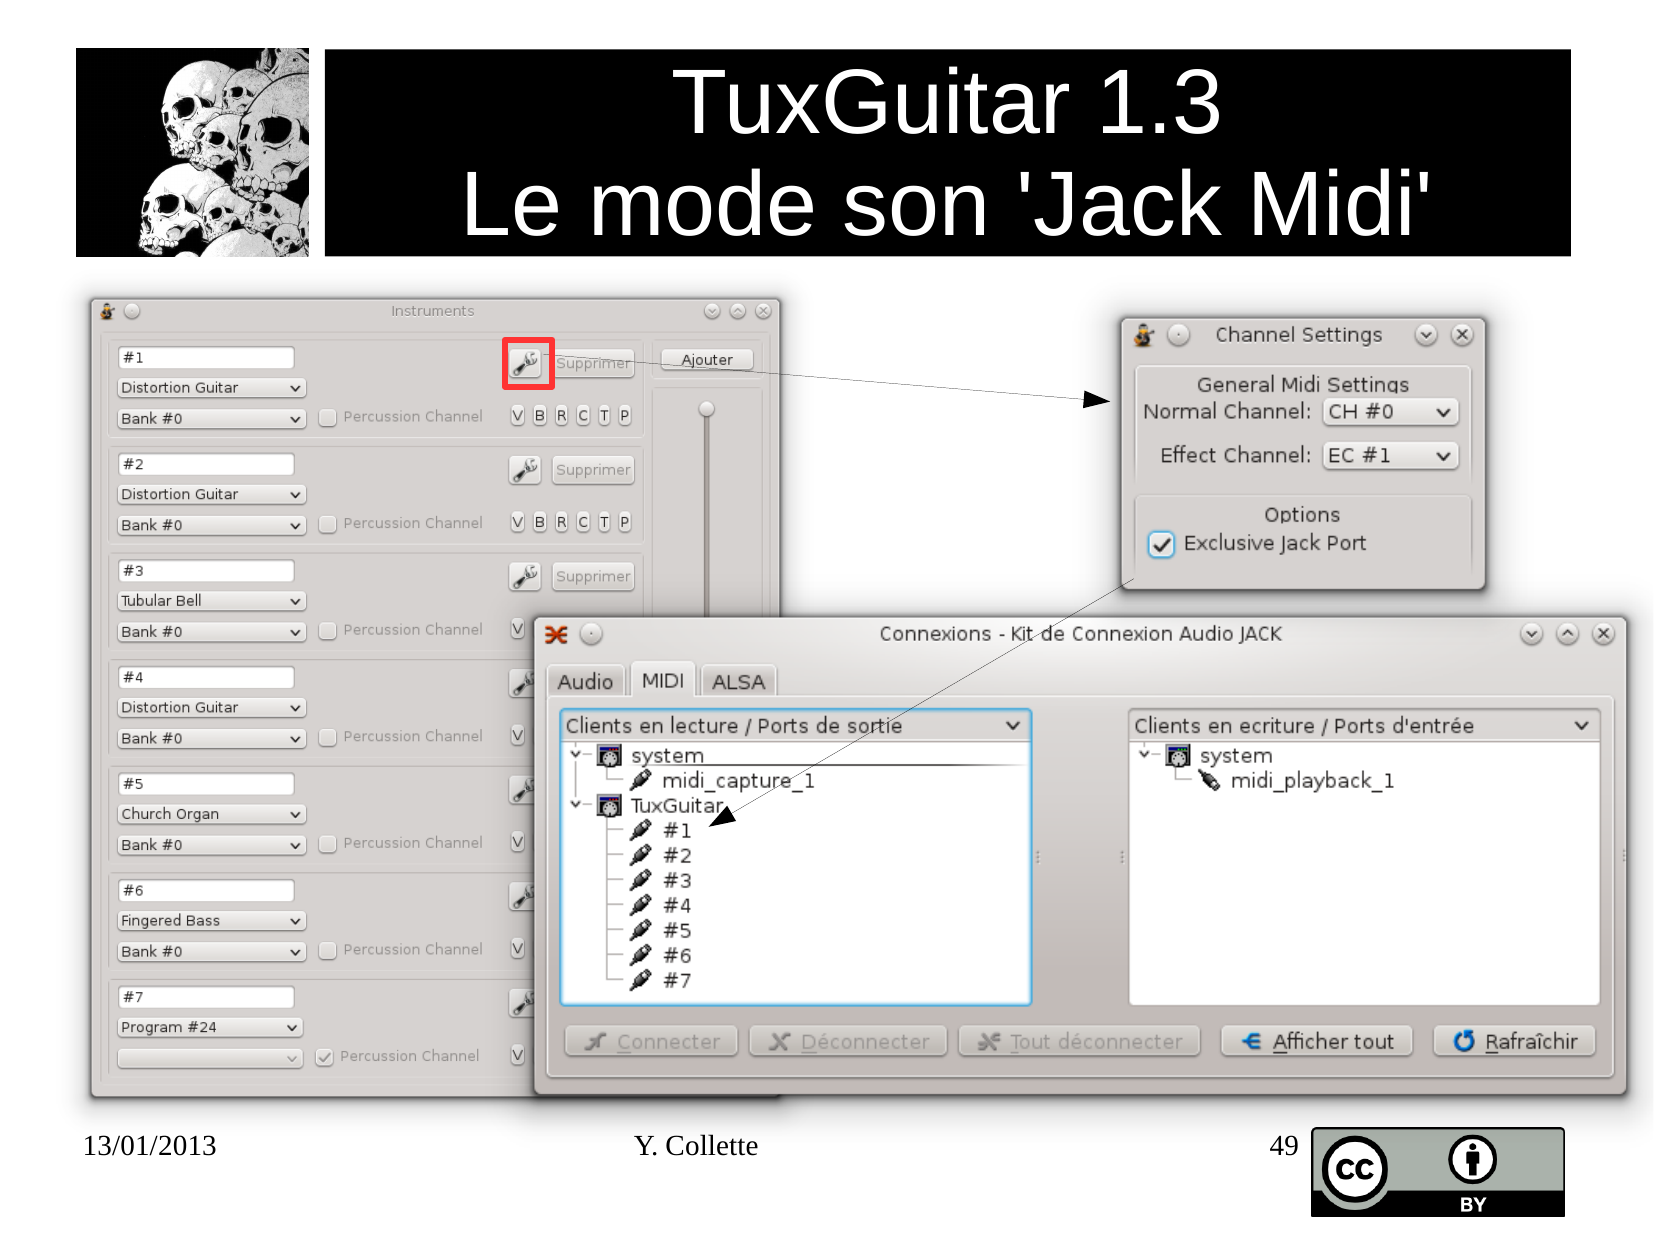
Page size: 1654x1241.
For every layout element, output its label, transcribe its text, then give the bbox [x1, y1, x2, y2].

picture [508, 343, 549, 384]
title TuxGuitar 1.3 Le mode son 'Jack Midi' [324, 49, 1571, 257]
picture [47, 48, 1654, 1217]
